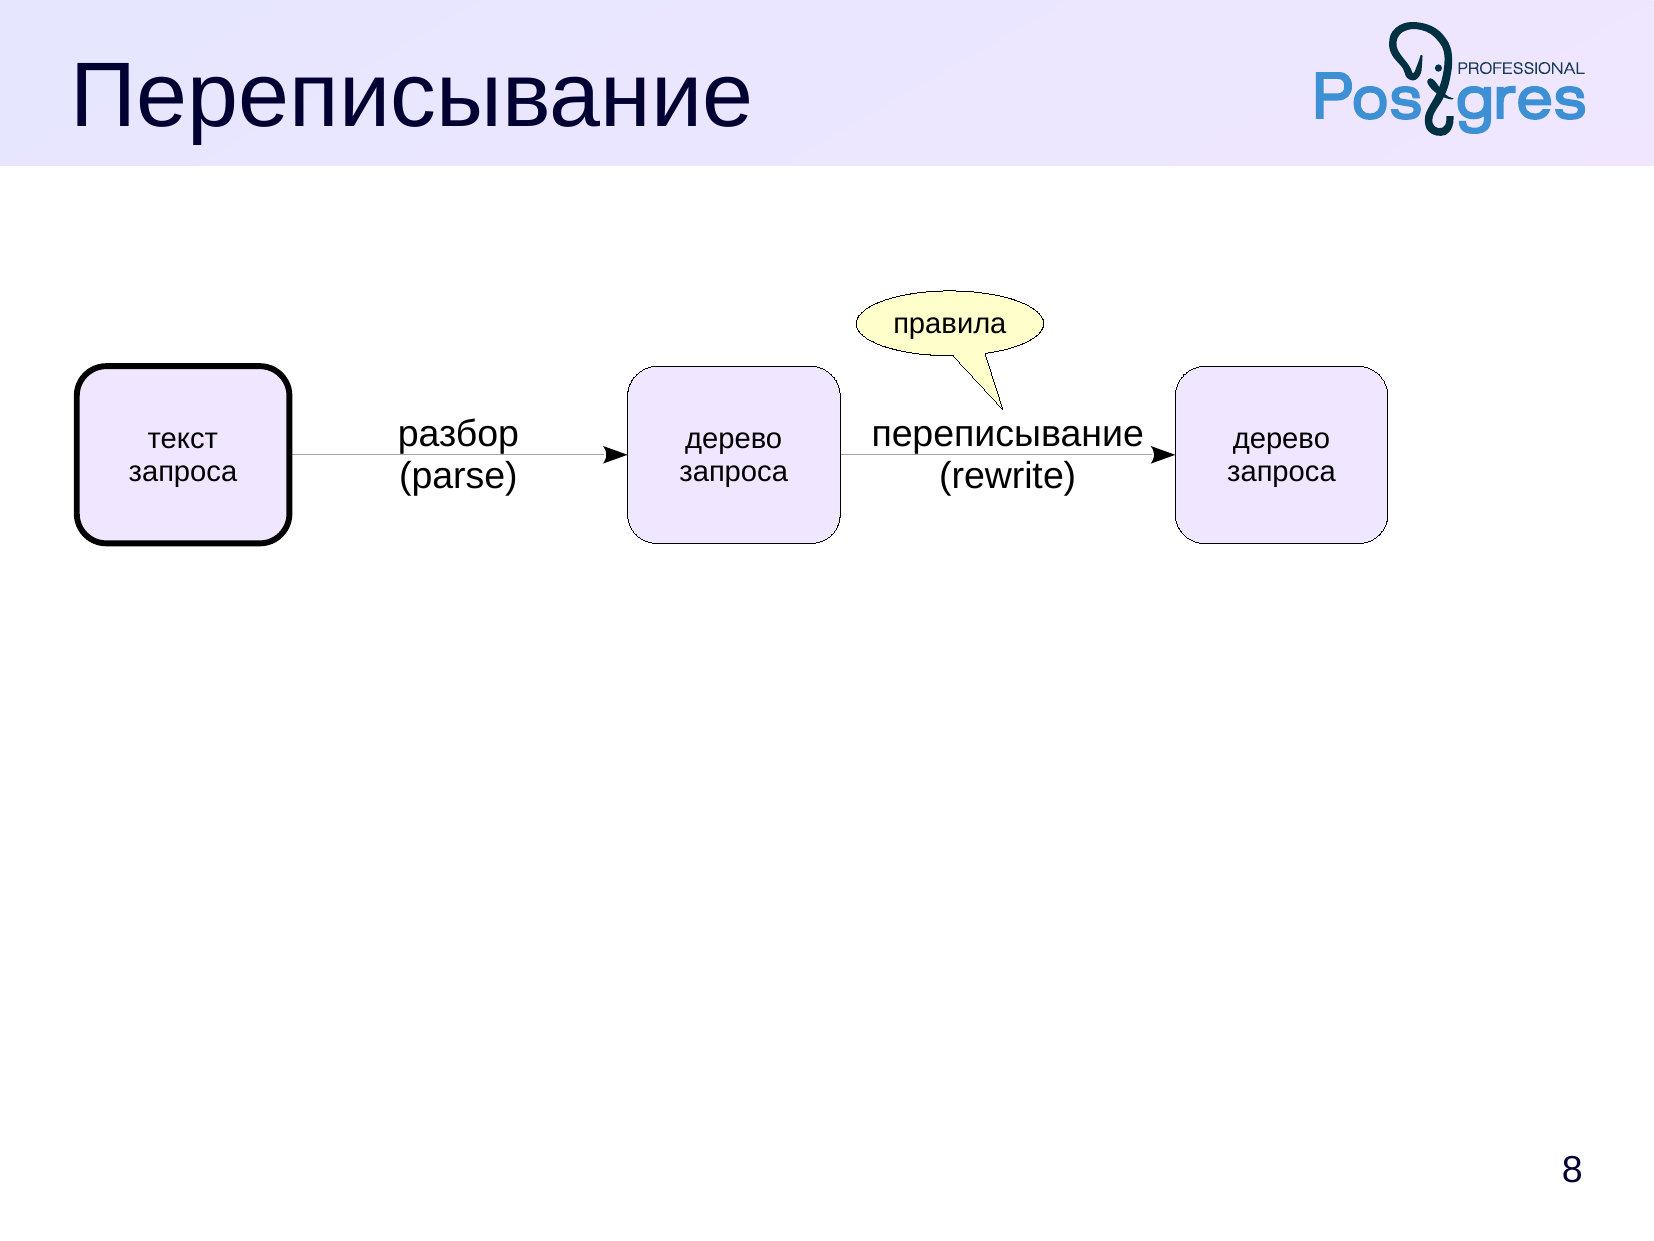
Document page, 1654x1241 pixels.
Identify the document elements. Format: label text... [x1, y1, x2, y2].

text_box правила [856, 290, 1044, 410]
title Переписывание [70, 43, 1261, 147]
text_box дерево запроса [627, 366, 841, 544]
text_box текст запроса [76, 366, 290, 544]
text_box дерево запроса [1175, 366, 1388, 544]
